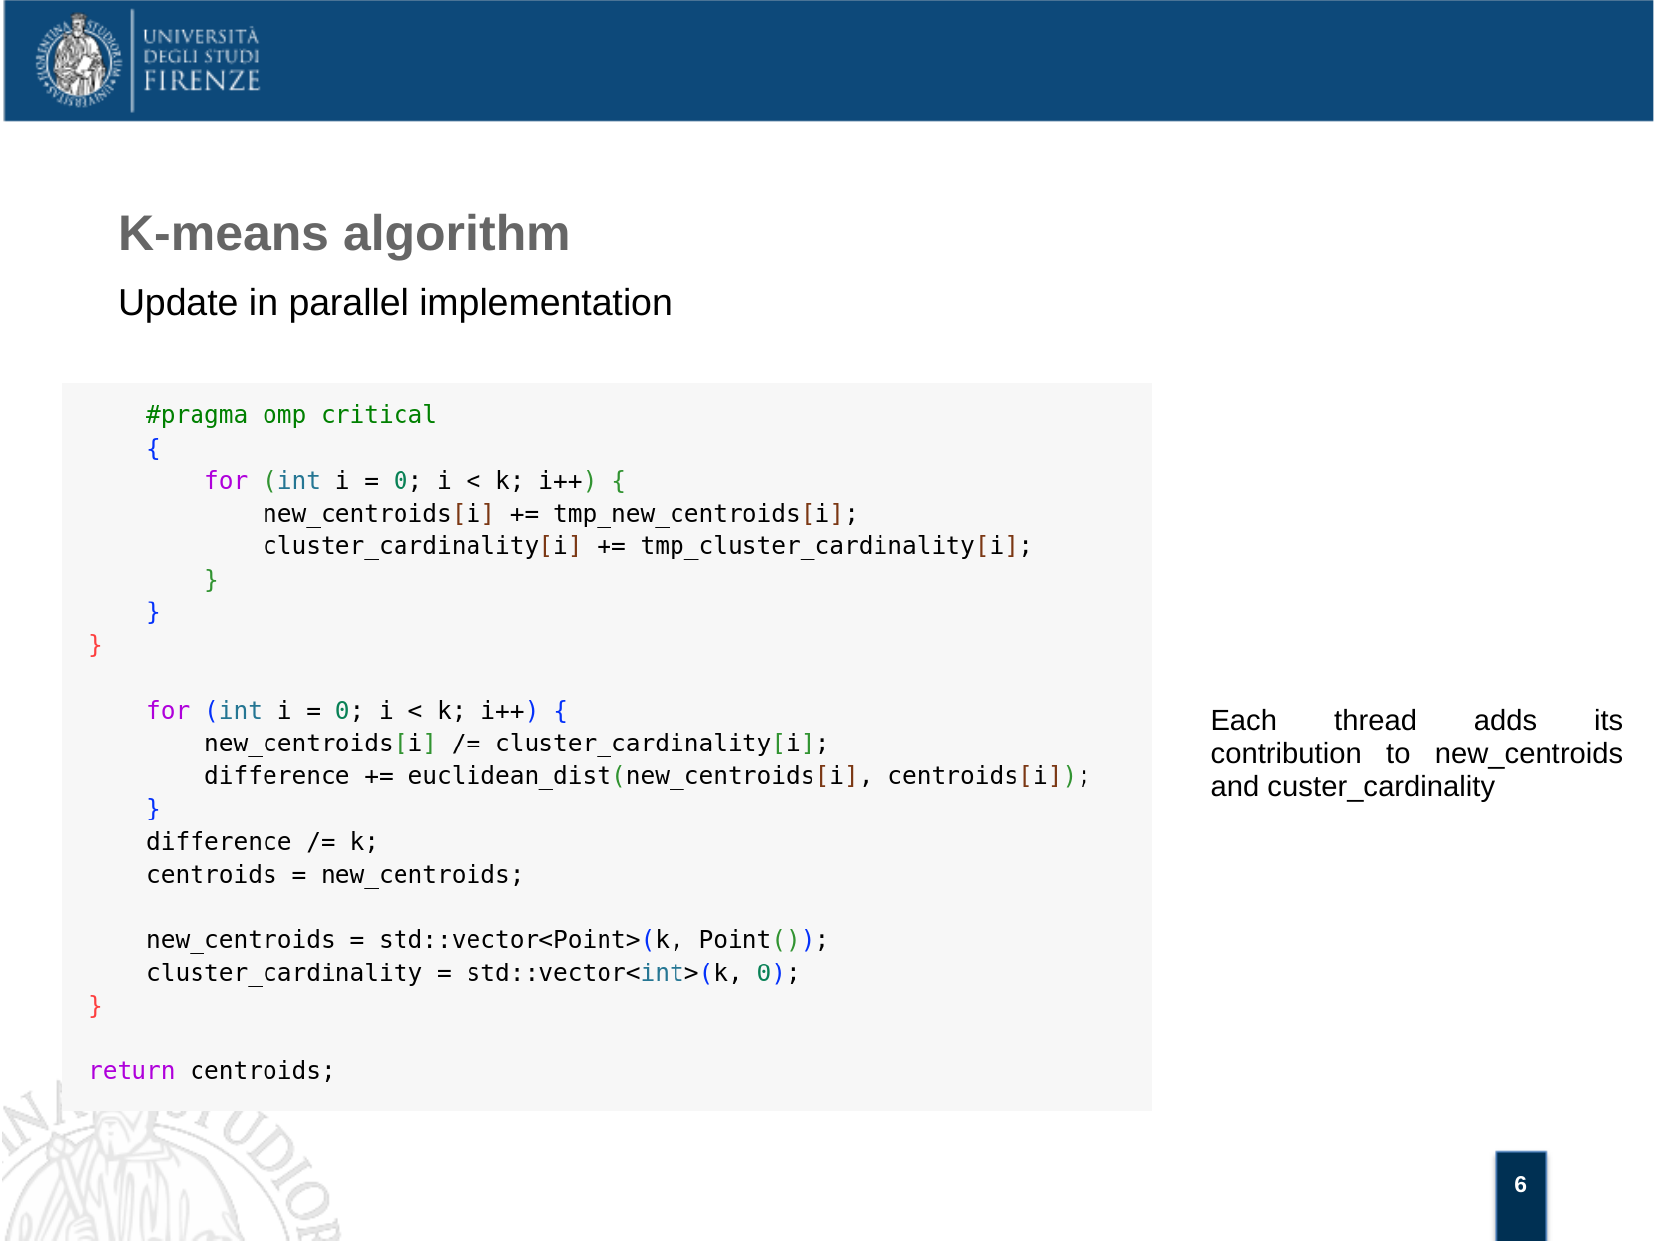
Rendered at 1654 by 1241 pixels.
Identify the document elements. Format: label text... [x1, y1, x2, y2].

text_box 6 [1505, 1160, 1536, 1208]
text_box Each thread adds its contribution to new_centroids and custer_cardinality [1210, 502, 1625, 1004]
text_box K-means algorithm Update in parallel implementation [118, 177, 981, 324]
picture [2, 0, 1654, 1241]
